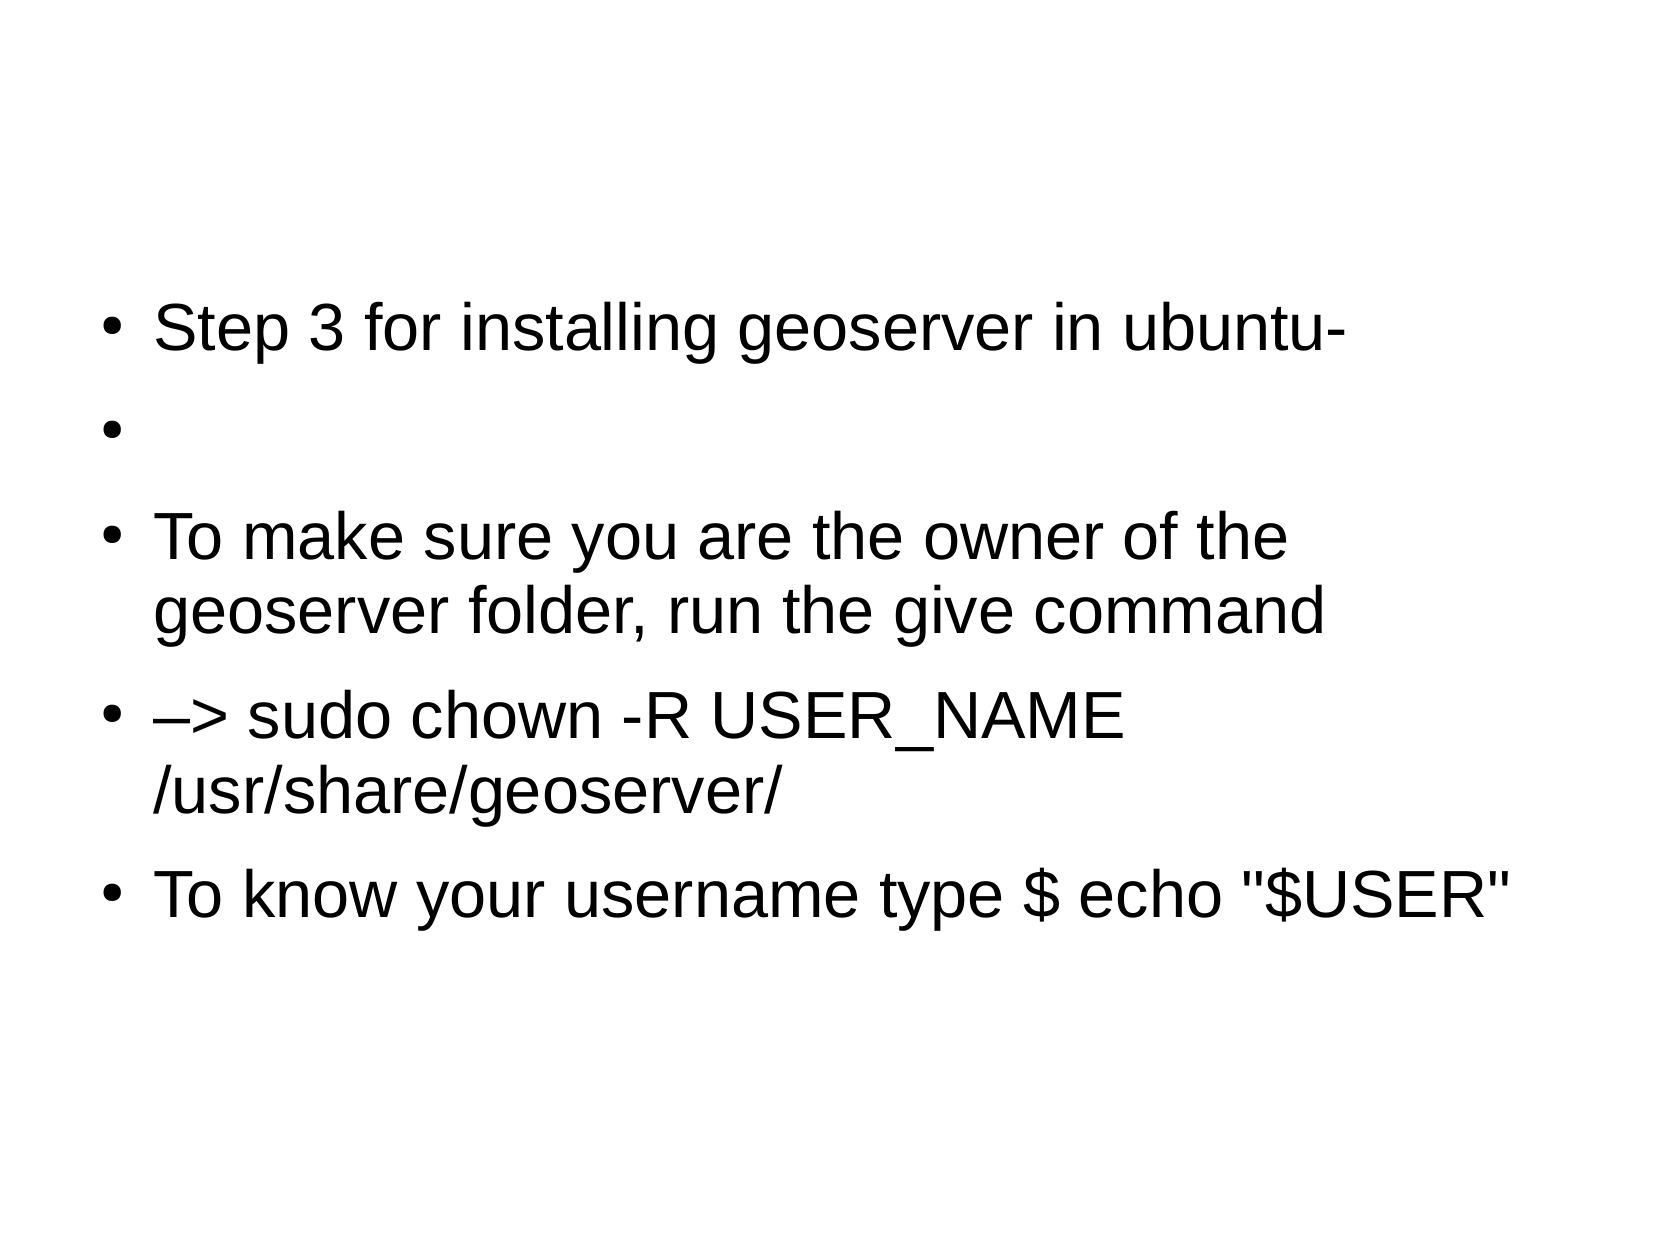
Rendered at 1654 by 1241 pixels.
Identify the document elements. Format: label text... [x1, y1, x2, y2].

list Step 3 for installing geoserver in ubuntu- To make sure you are the owner of the geoserver folder, run the give command –> sudo chown -R USER_NAME /usr/share/geoserver/ To know your username type $ echo "$USER" [82, 290, 1571, 1010]
